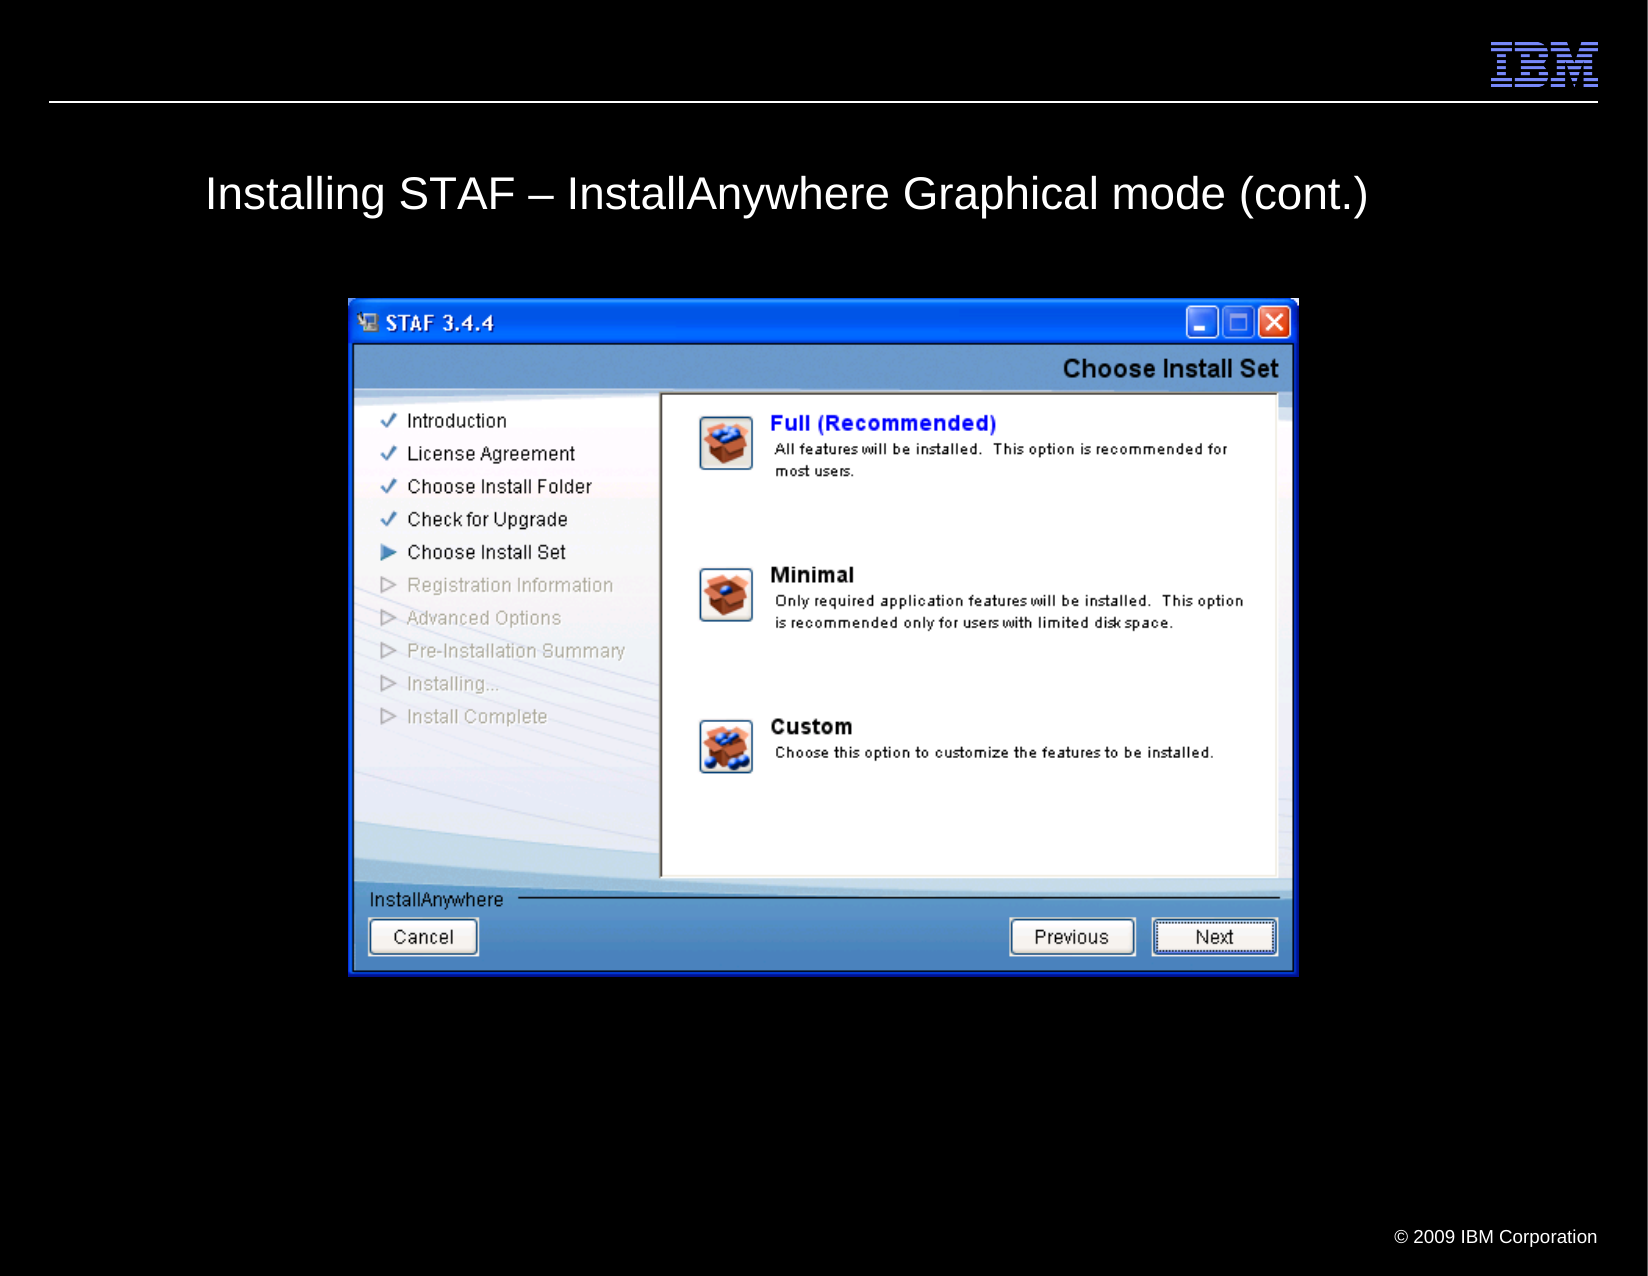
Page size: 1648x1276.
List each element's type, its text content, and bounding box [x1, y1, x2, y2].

picture [348, 298, 1299, 977]
picture [1491, 42, 1598, 87]
title Installing STAF – InstallAnywhere Graphical mode (cont.) [188, 161, 1648, 255]
